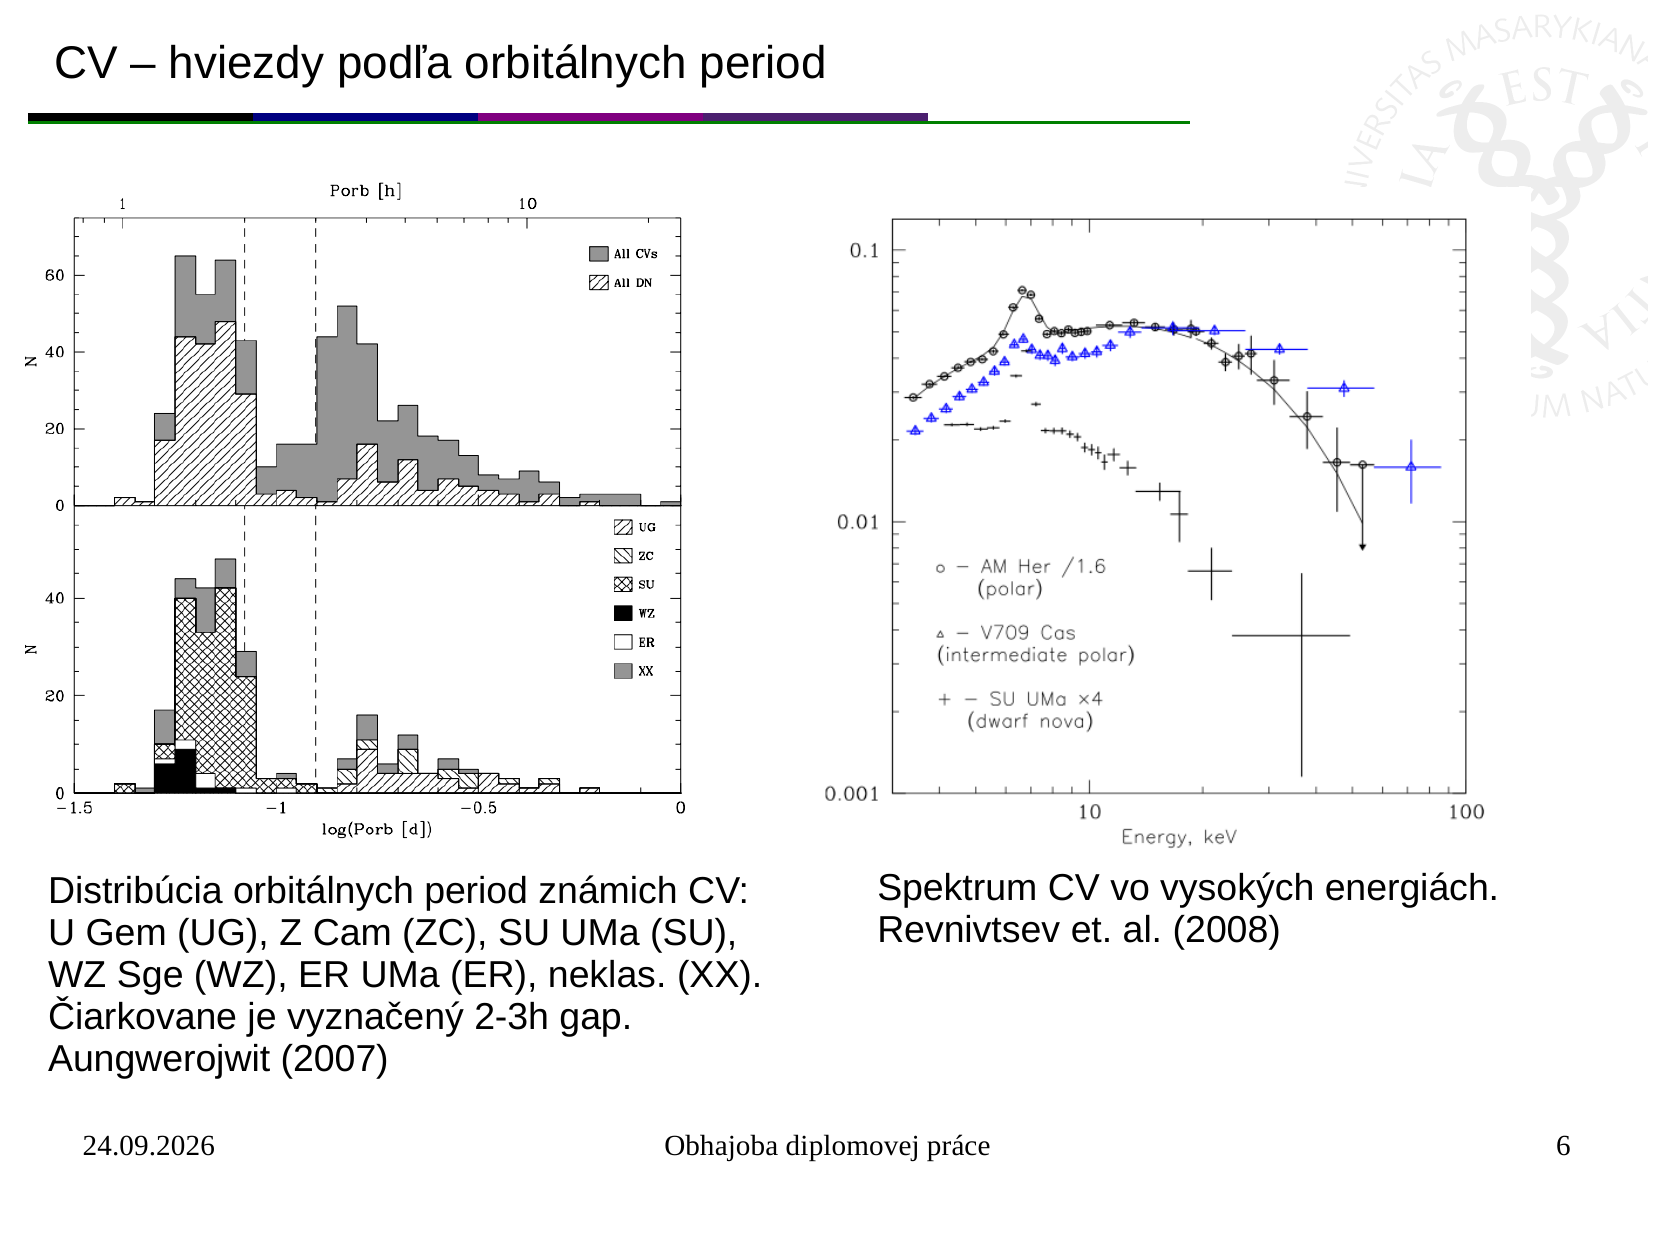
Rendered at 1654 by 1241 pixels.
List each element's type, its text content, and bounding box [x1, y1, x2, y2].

text_box Distribúcia orbitálnych period známich CV: U Gem (UG), Z Cam (ZC), SU UMa (SU), WZ Sge (WZ), ER UMa (ER), neklas. (XX). Čiarkovane je vyznačený 2-3h gap. Aungwerojwit (2007) [33, 862, 788, 1088]
picture [817, 0, 1648, 863]
picture [15, 172, 691, 848]
text_box Spektrum CV vo vysokých energiách. Revnivtsev et. al. (2008) [862, 858, 1514, 958]
text_box CV – hviezdy podľa orbitálnych period [39, 29, 868, 97]
